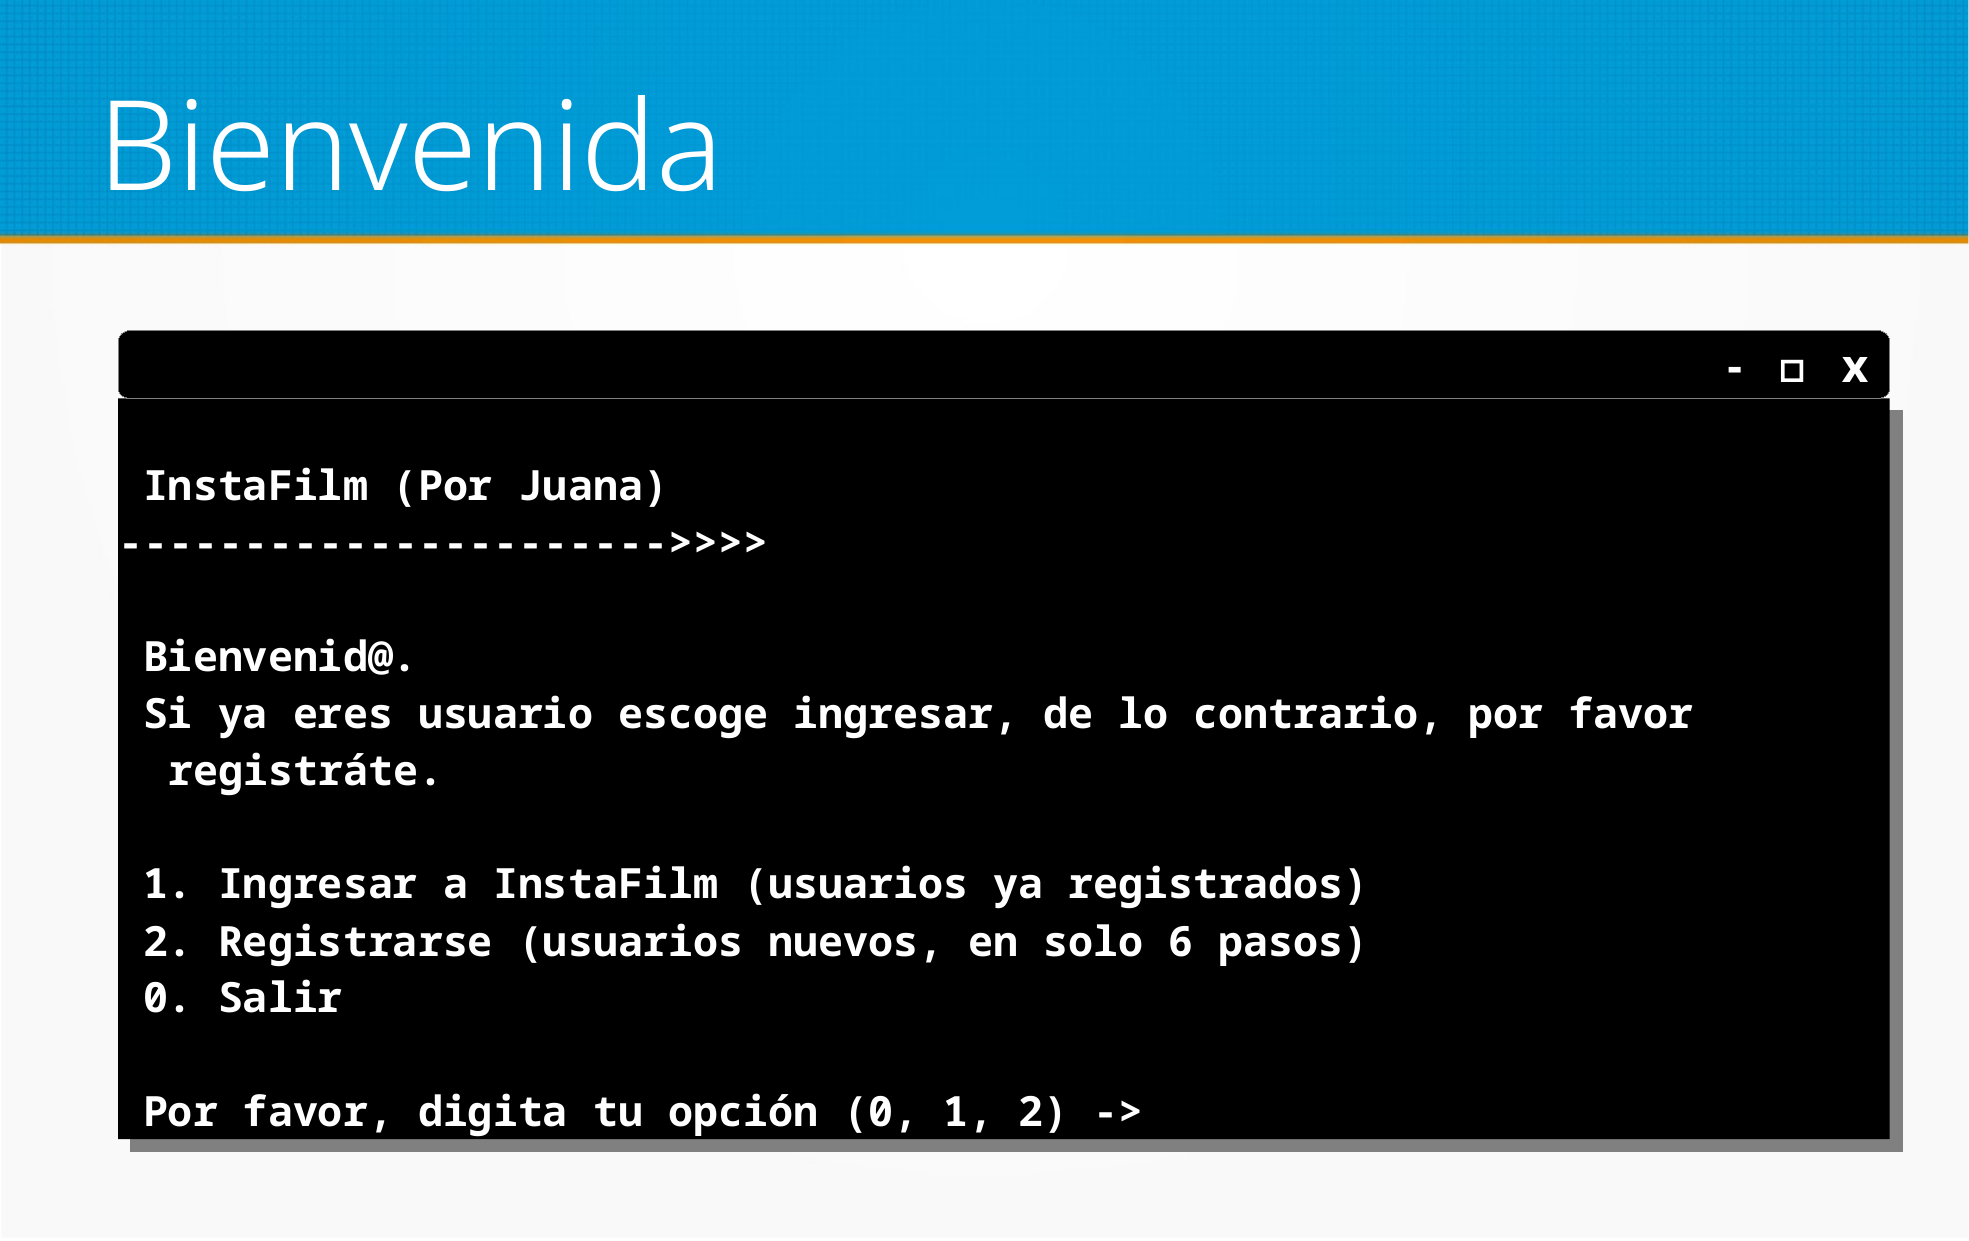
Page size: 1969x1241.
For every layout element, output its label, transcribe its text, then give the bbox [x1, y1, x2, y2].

text_box - □ x [118, 330, 1890, 399]
picture [0, 233, 1969, 1241]
title Bienvenida [98, 19, 1870, 227]
text_box InstaFilm (Por Juana) ---------------------->>>> Bienvenid@. Si ya eres usuario escoge ingresar, de lo contrario, por favor registráte. 1. Ingresar a InstaFilm (usuarios ya registrados) 2. Registrarse (usuarios nuevos, en solo 6 pasos) 0. Salir Por favor, digita tu opción (0, 1, 2) -> [118, 398, 1890, 1123]
